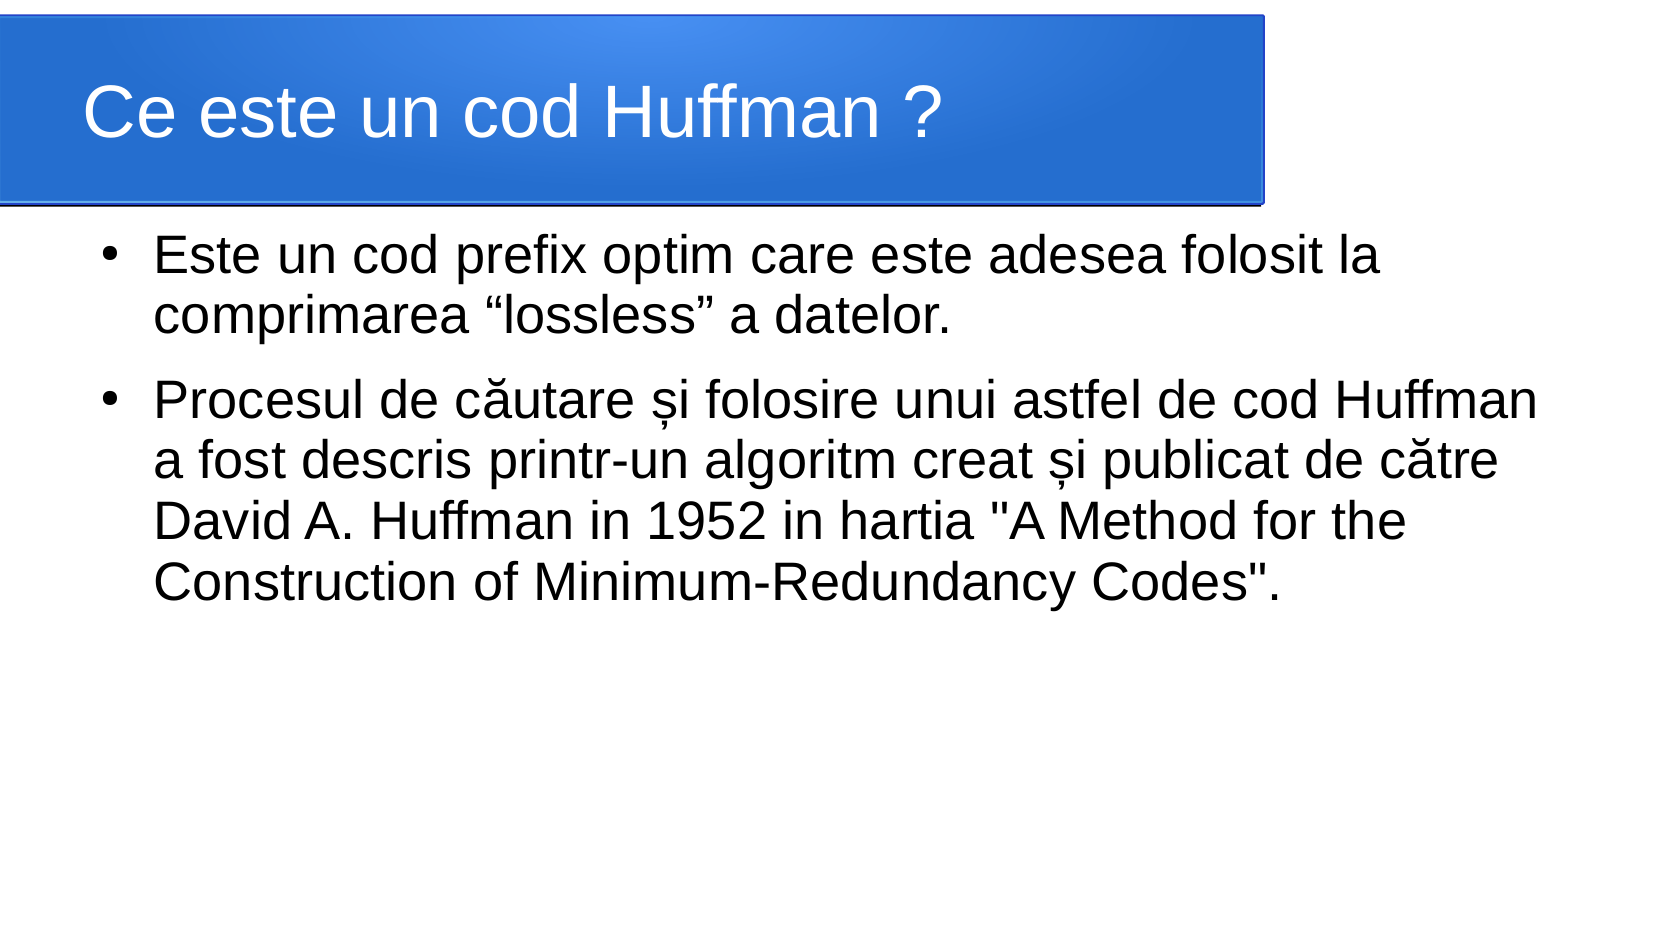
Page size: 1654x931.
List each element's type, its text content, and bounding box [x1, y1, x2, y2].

title Ce este un cod Huffman ? [82, 35, 1235, 189]
list Este un cod prefix optim care este adesea folosit la comprimarea “lossless” a datelor. Procesul de căutare și folosire unui astfel de cod Huffman a fost descris printr-un algoritm creat și publicat de către David A. Huffman in 1952 in hartia "A Method for the Construction of Minimum-Redundancy Codes". [82, 224, 1571, 764]
